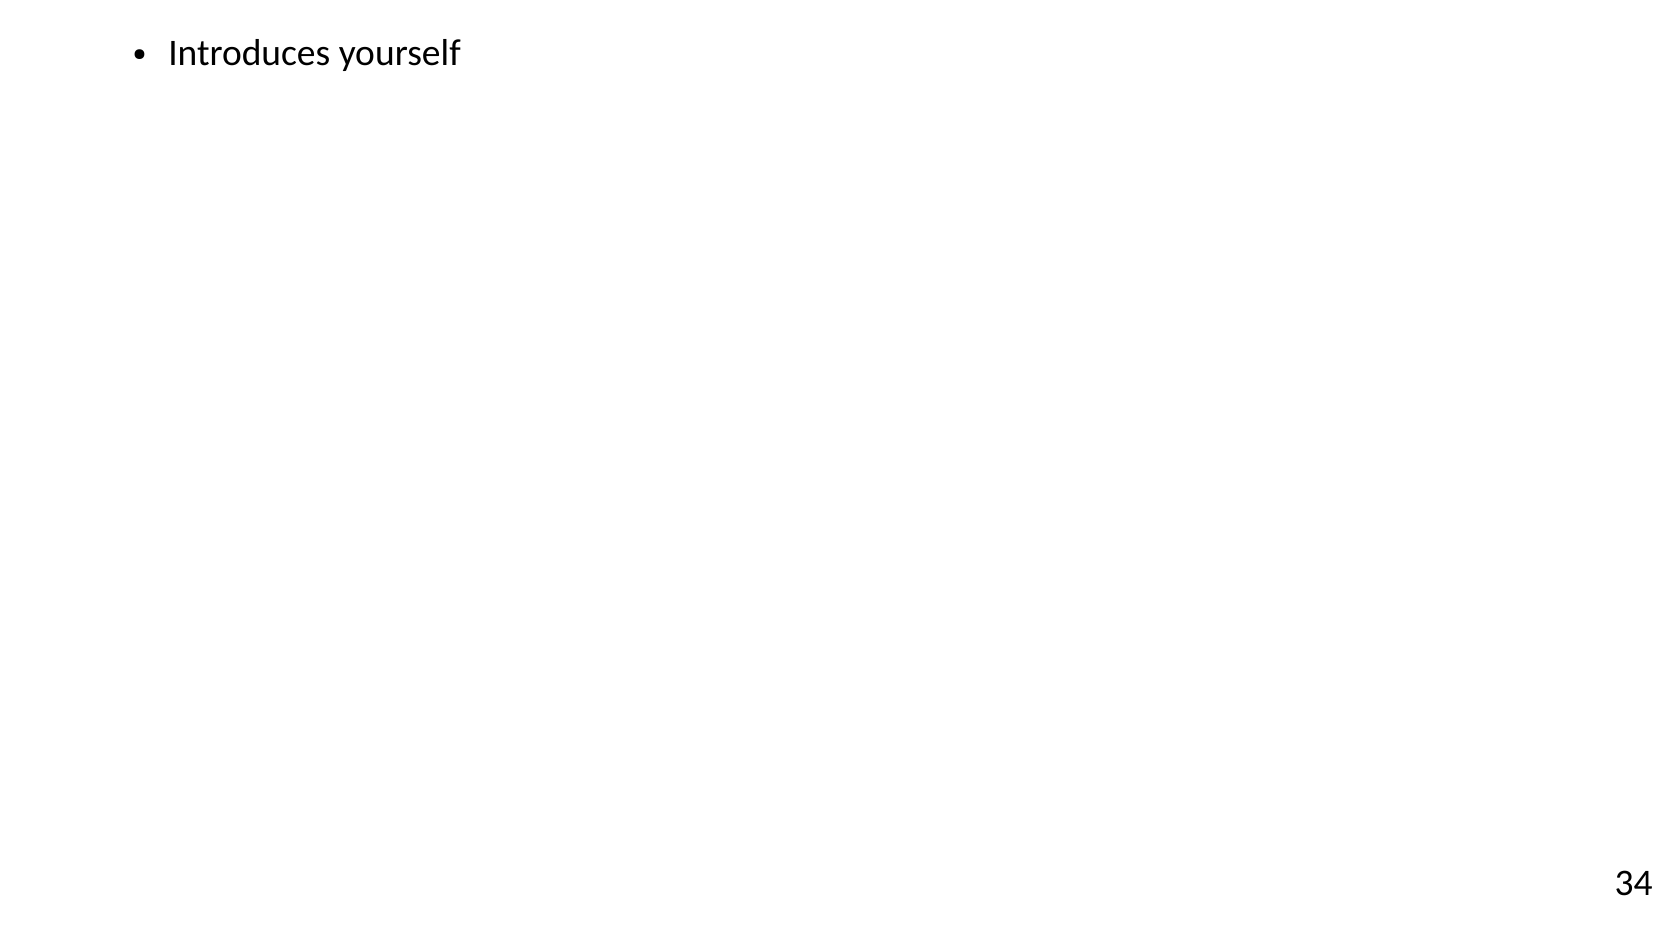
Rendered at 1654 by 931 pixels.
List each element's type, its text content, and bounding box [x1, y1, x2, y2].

text_box <number> [1479, 860, 1654, 931]
text_box Introduces yourself [118, 29, 1447, 83]
